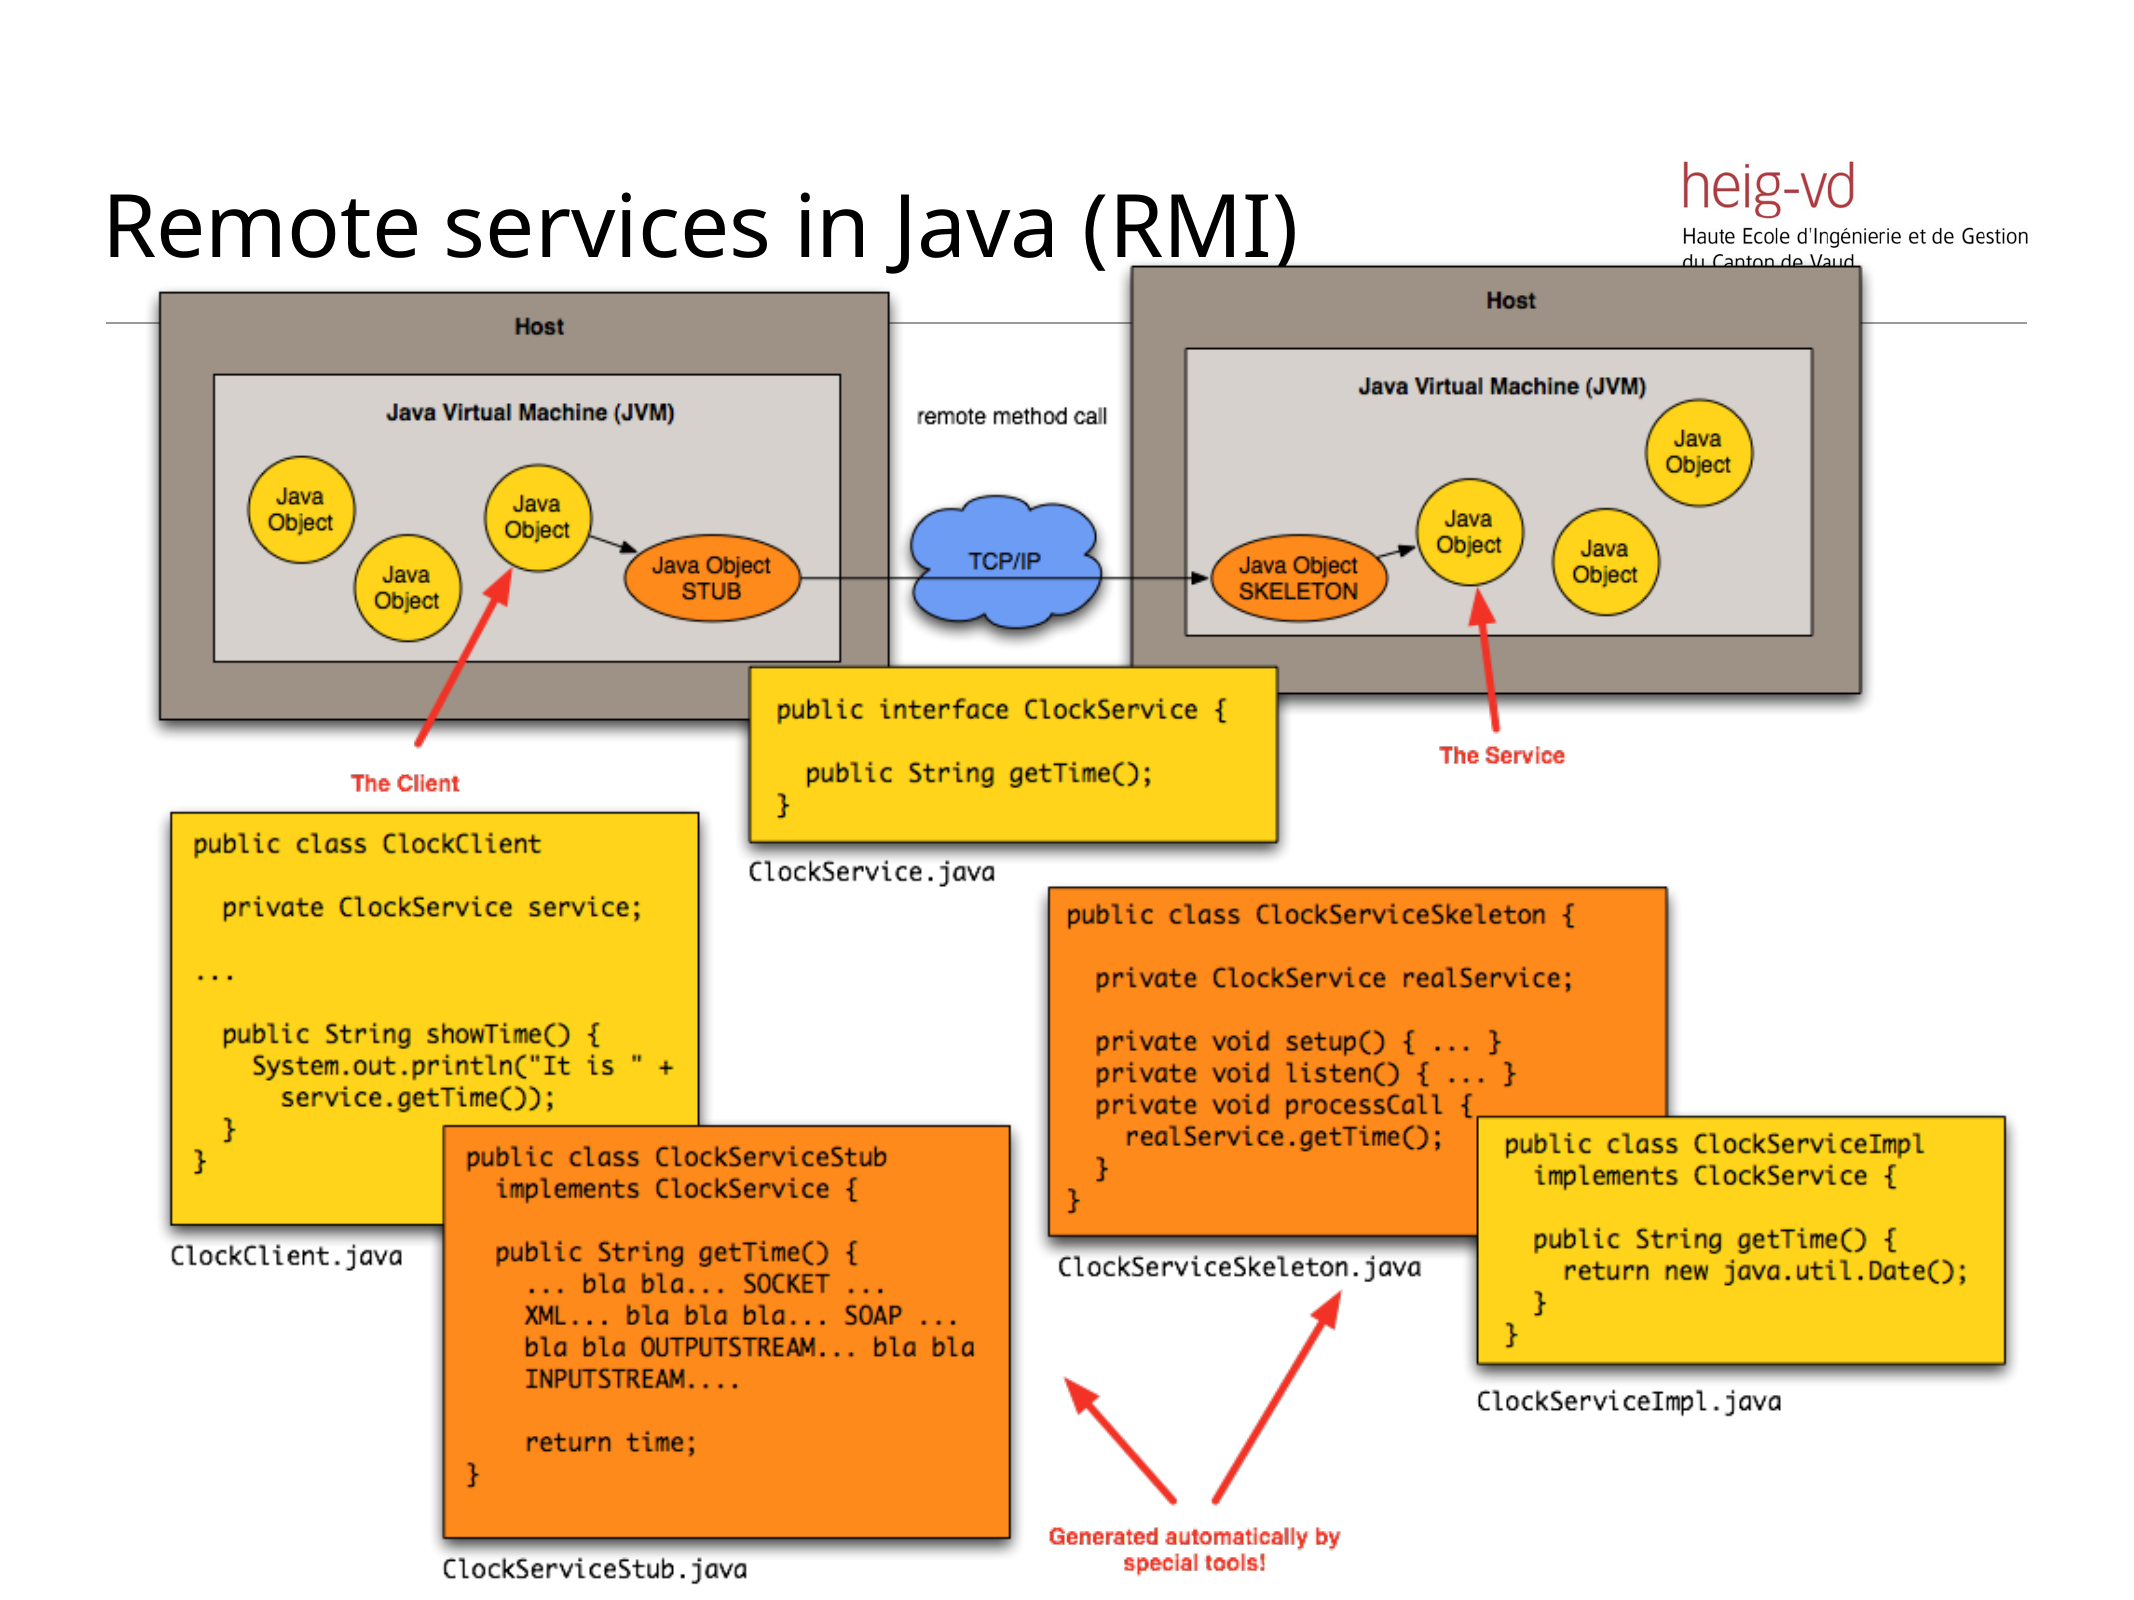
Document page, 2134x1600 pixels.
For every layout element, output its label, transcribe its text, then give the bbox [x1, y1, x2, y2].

picture [139, 253, 2025, 1586]
title Remote services in Java (RMI) [93, 54, 2040, 284]
